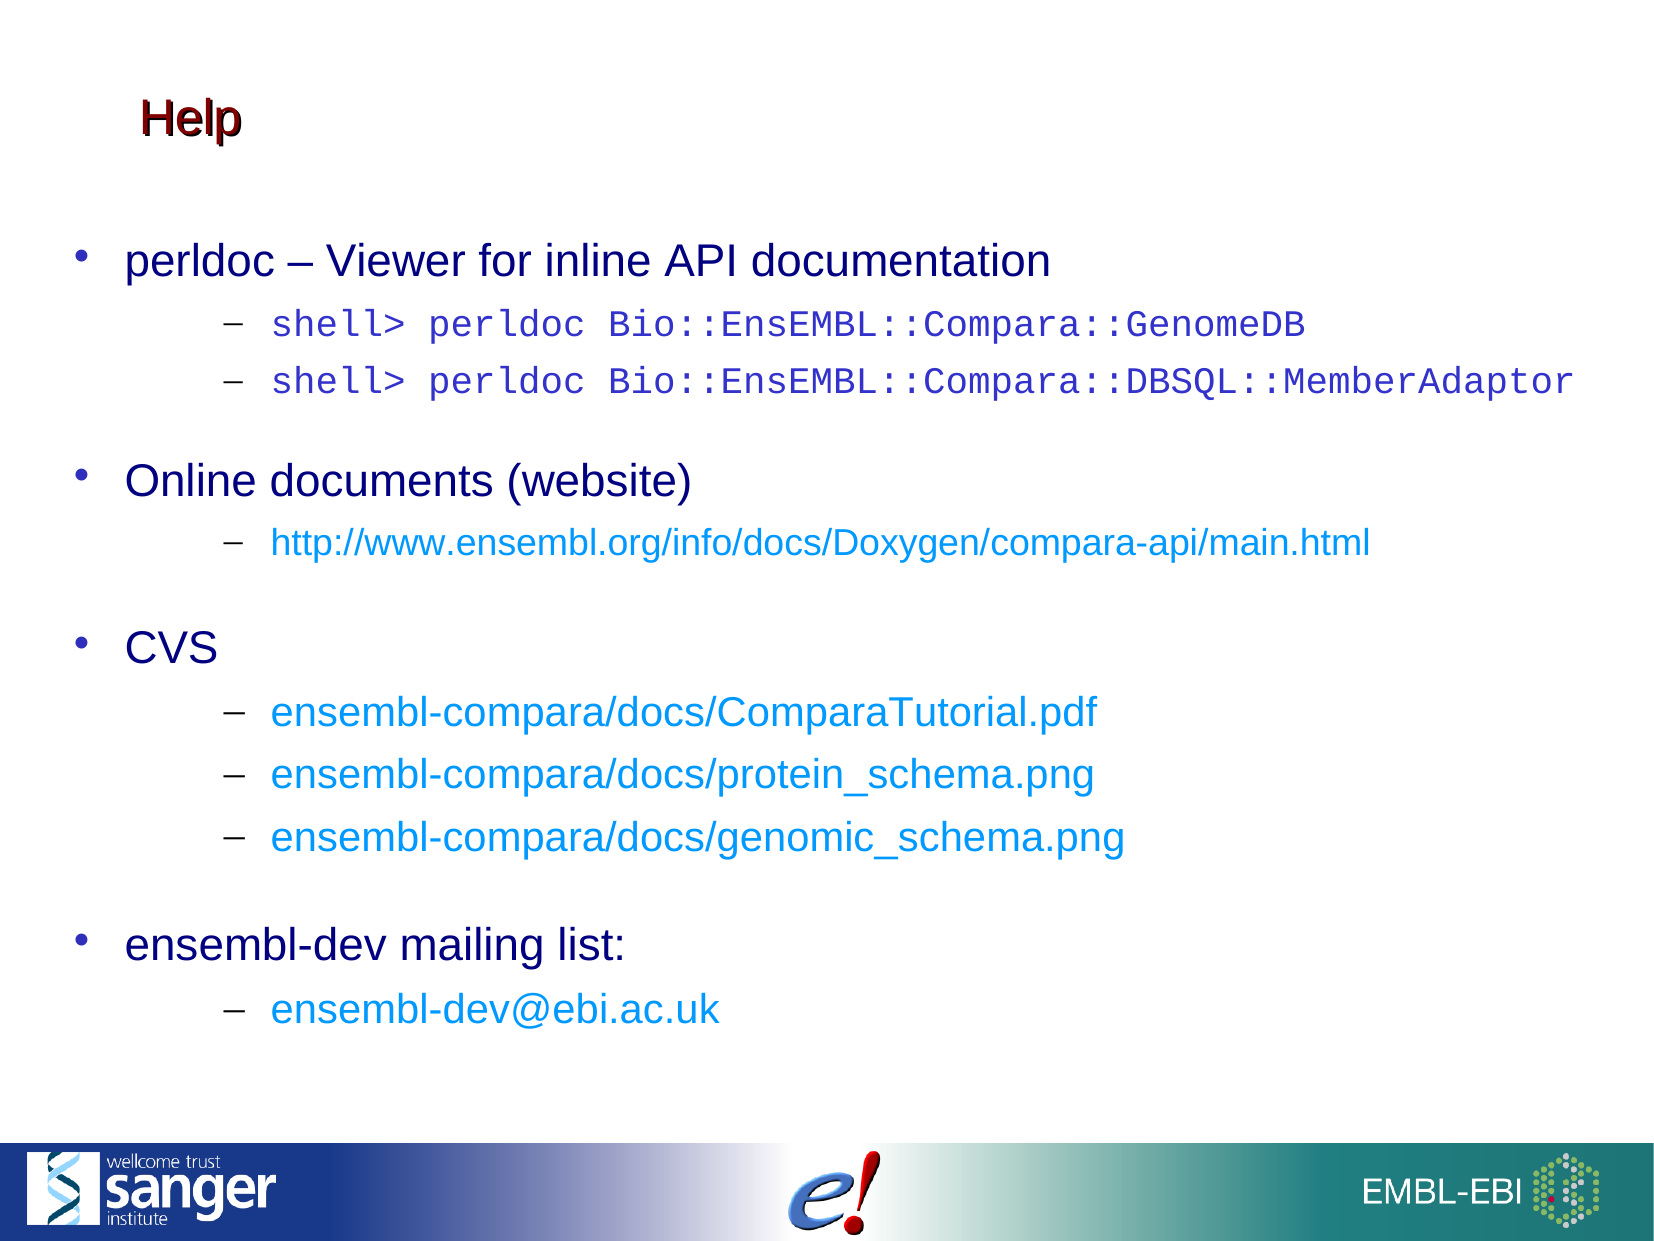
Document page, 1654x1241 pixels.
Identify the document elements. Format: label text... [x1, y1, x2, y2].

picture [0, 1143, 1654, 1241]
title Help [123, 29, 1527, 208]
list perldoc – Viewer for inline API documentation shell> perldoc Bio::EnsEMBL::Compara::GenomeDB shell> perldoc Bio::EnsEMBL::Compara::DBSQL::MemberAdaptor Online documents (website) http://www.ensembl.org/info/docs/Doxygen/compara-api/main.html CVS ensembl-compara/docs/ComparaTutorial.pdf ensembl-compara/docs/protein_schema.png ensembl-compara/docs/genomic_schema.png ensembl-dev mailing list: ensembl-dev@ebi.ac.uk [59, 227, 1595, 1046]
